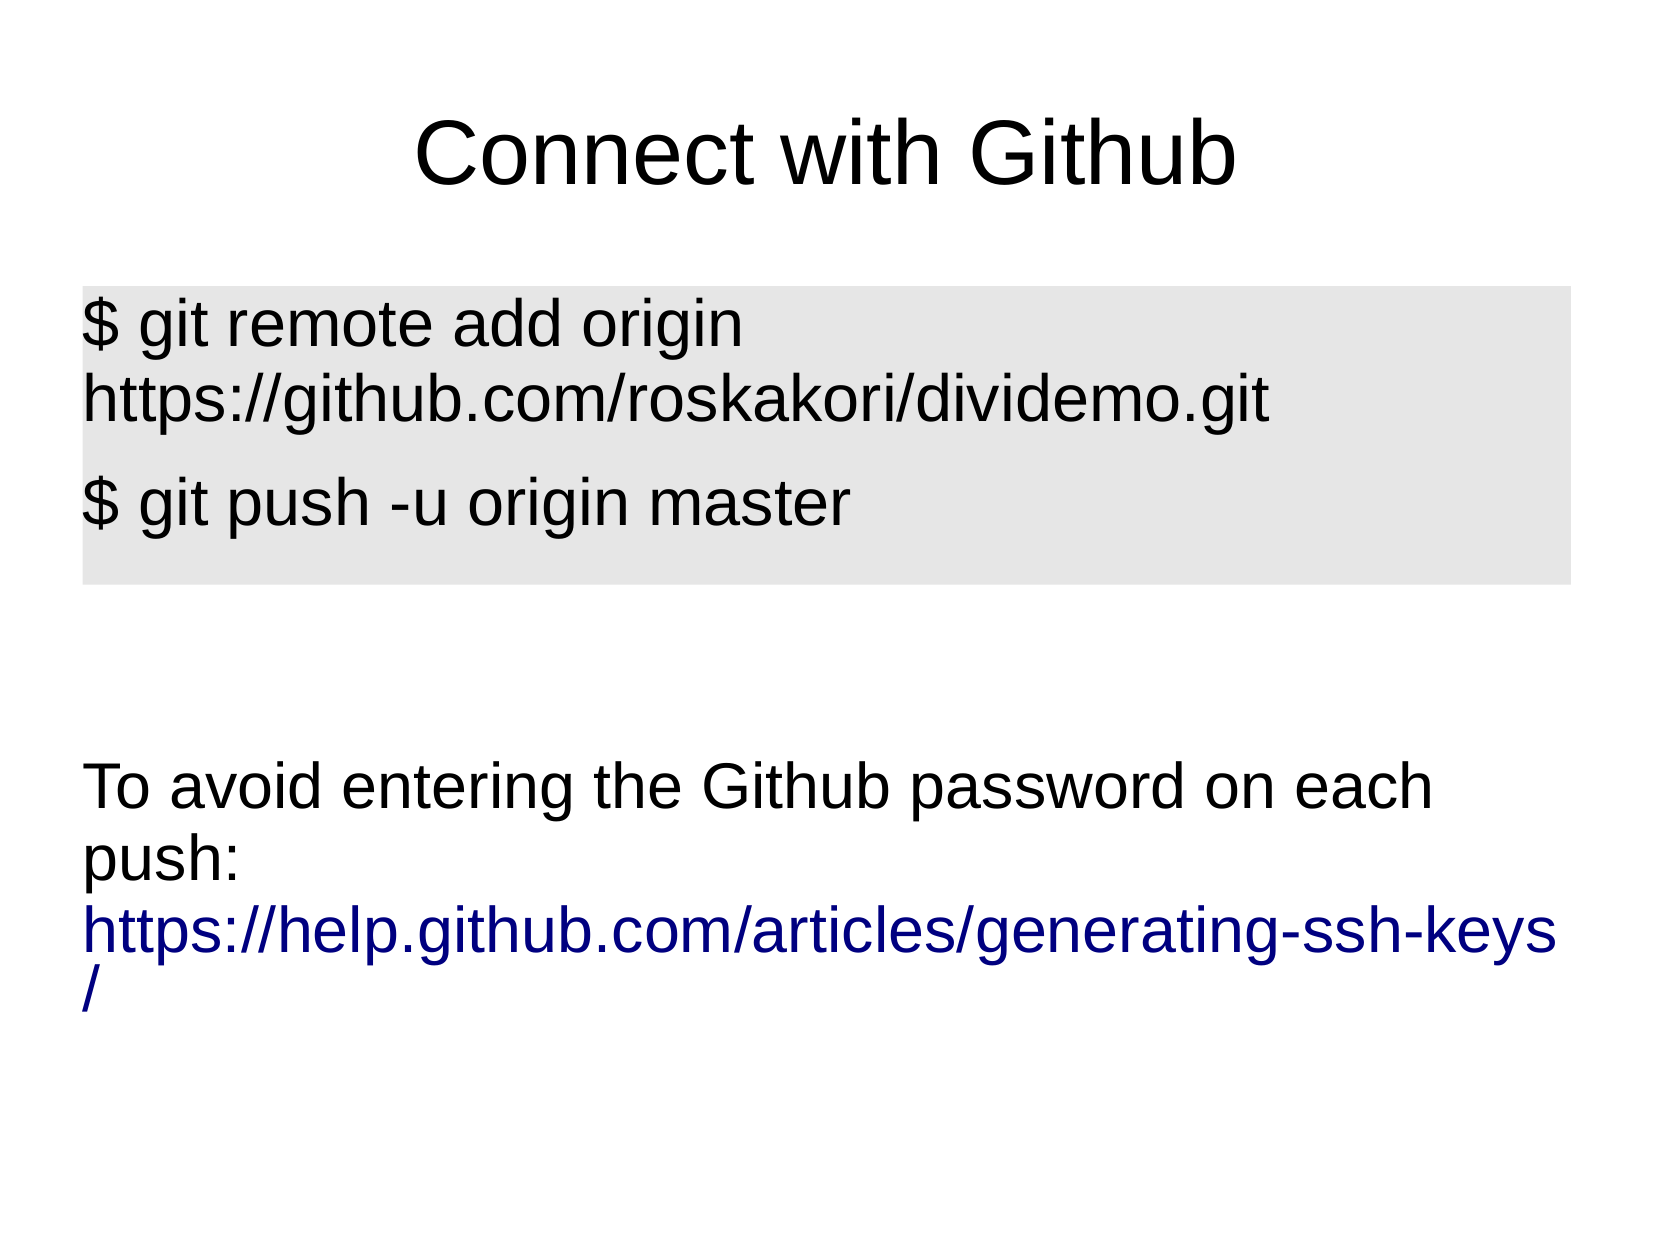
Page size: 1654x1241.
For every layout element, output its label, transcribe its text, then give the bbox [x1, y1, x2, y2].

title Connect with Github [82, 49, 1571, 257]
list $ git remote add origin https://github.com/roskakori/dividemo.git $ git push -u origin master [82, 286, 1571, 585]
list To avoid entering the Github password on each push: https://help.github.com/articles/generating-ssh-keys/ [82, 749, 1571, 1039]
